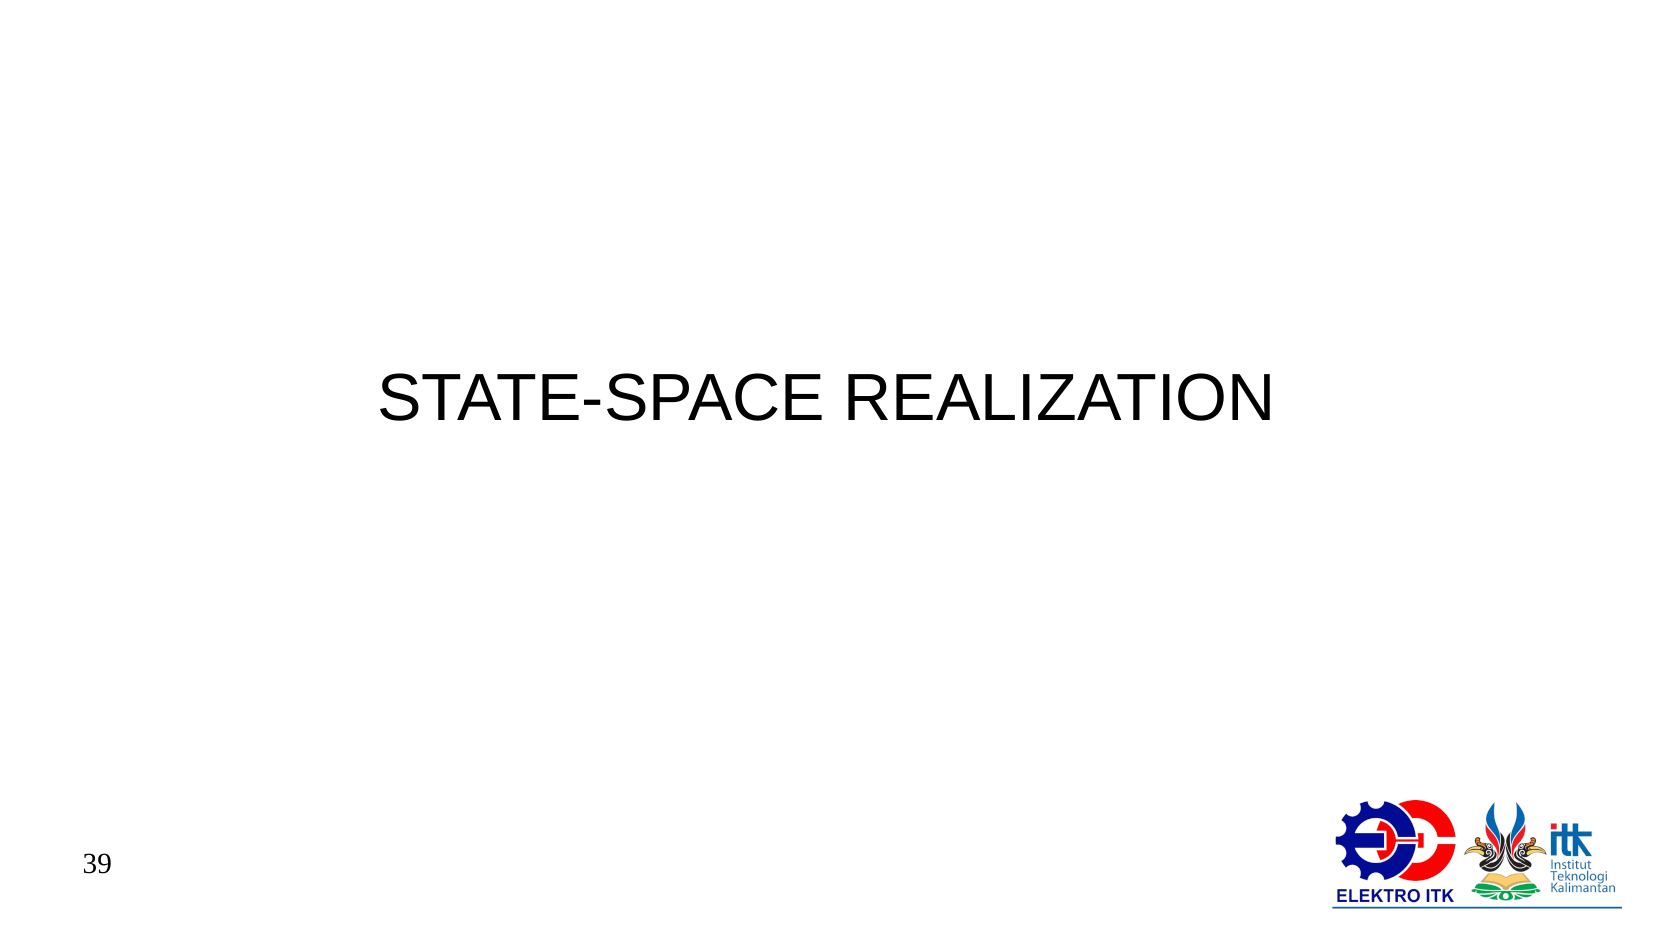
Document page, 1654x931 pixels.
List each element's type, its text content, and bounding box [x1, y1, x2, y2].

picture [1332, 800, 1622, 918]
subtitle STATE-SPACE REALIZATION [82, 37, 1571, 757]
